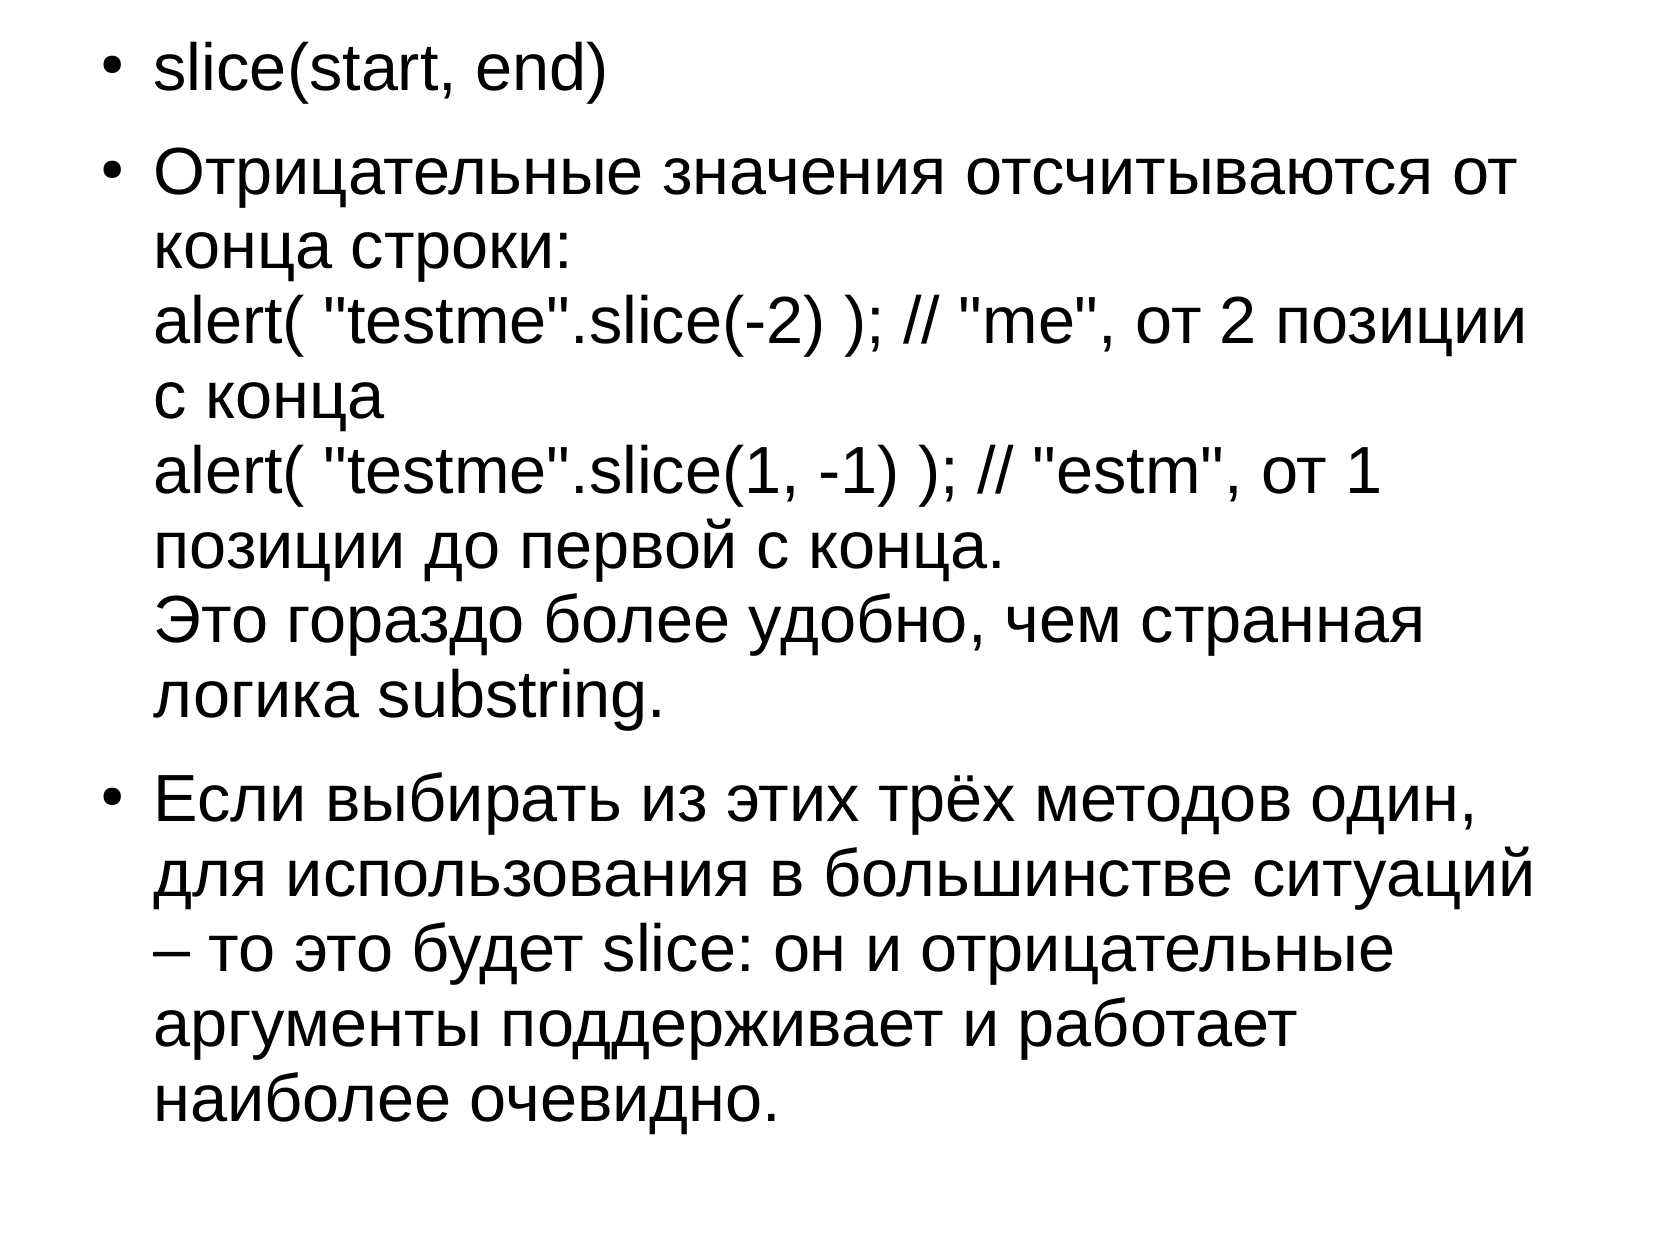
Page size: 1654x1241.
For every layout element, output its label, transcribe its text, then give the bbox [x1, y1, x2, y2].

list slice(start, end) Отрицательные значения отсчитываются от конца строки: alert( "testme".slice(-2) ); // "me", от 2 позиции с конца alert( "testme".slice(1, -1) ); // "estm", от 1 позиции до первой с конца. Это гораздо более удобно, чем странная логика substring. Если выбирать из этих трёх методов один, для использования в большинстве ситуаций – то это будет slice: он и отрицательные аргументы поддерживает и работает наиболее очевидно. [82, 29, 1571, 1136]
